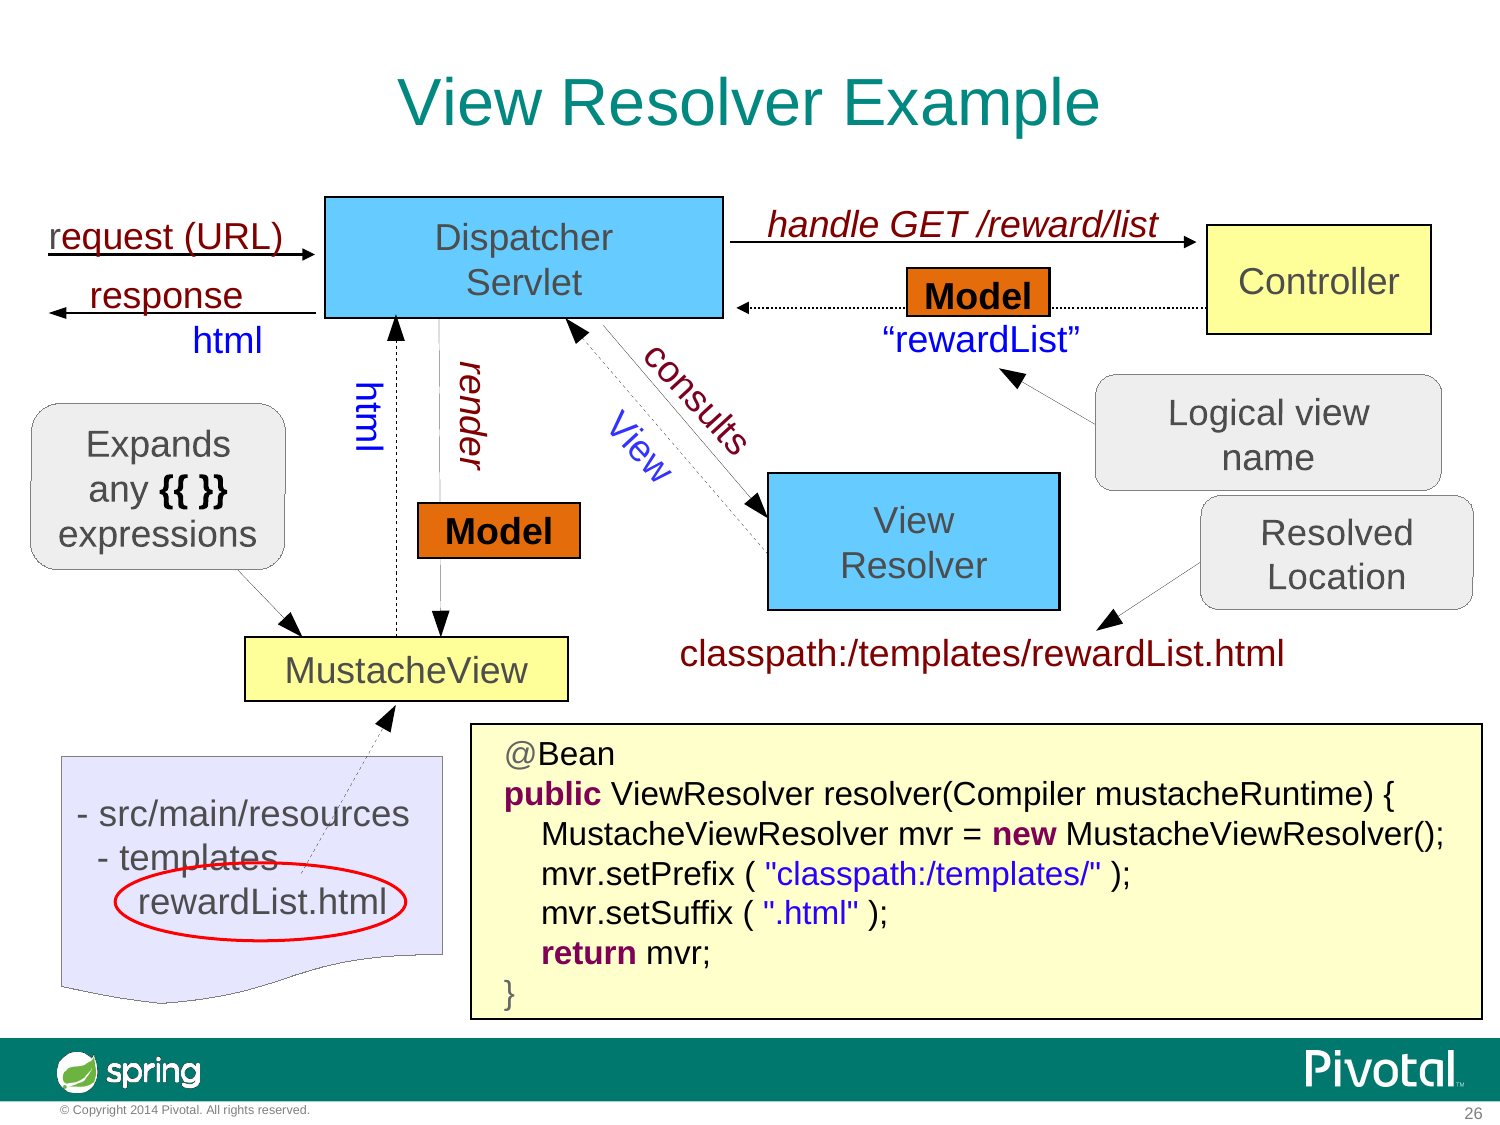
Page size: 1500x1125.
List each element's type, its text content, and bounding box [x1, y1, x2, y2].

text_box render [444, 330, 506, 502]
text_box response [0, 263, 364, 324]
text_box response [188, 290, 197, 308]
text_box Controller [1206, 225, 1432, 334]
text_box Model [907, 267, 1050, 317]
text_box View Resolver [768, 472, 1060, 610]
picture [1306, 1050, 1464, 1087]
title View Resolver Example [75, 45, 1426, 225]
text_box html [341, 366, 402, 468]
text_box Logical view name [1095, 374, 1442, 491]
text_box consults [620, 316, 779, 480]
text_box “rewardList” [854, 307, 1109, 369]
text_box html [177, 308, 278, 369]
text_box Dispatcher Servlet [324, 197, 724, 319]
picture [32, 1041, 210, 1103]
text_box Expands any {{ }} expressions [30, 403, 286, 570]
text_box Resolved Location [1200, 495, 1474, 610]
text_box request (URL) [0, 204, 363, 263]
text_box View [582, 385, 722, 530]
text_box @Bean public ViewResolver resolver(Compiler mustacheRuntime) { MustacheViewResolver mvr = new MustacheViewResolver(); mvr.setPrefix ( "classpath:/templates/" ); mvr.setSuffix ( ".html" ); return mvr; } [470, 724, 1483, 1020]
text_box classpath:/templates/rewardList.html [636, 621, 1328, 682]
text_box - src/main/resources - templates rewardList.html [61, 756, 443, 1004]
text_box handle GET /reward/list [710, 192, 1216, 253]
text_box Model [418, 502, 581, 559]
text_box MustacheView [244, 637, 568, 701]
